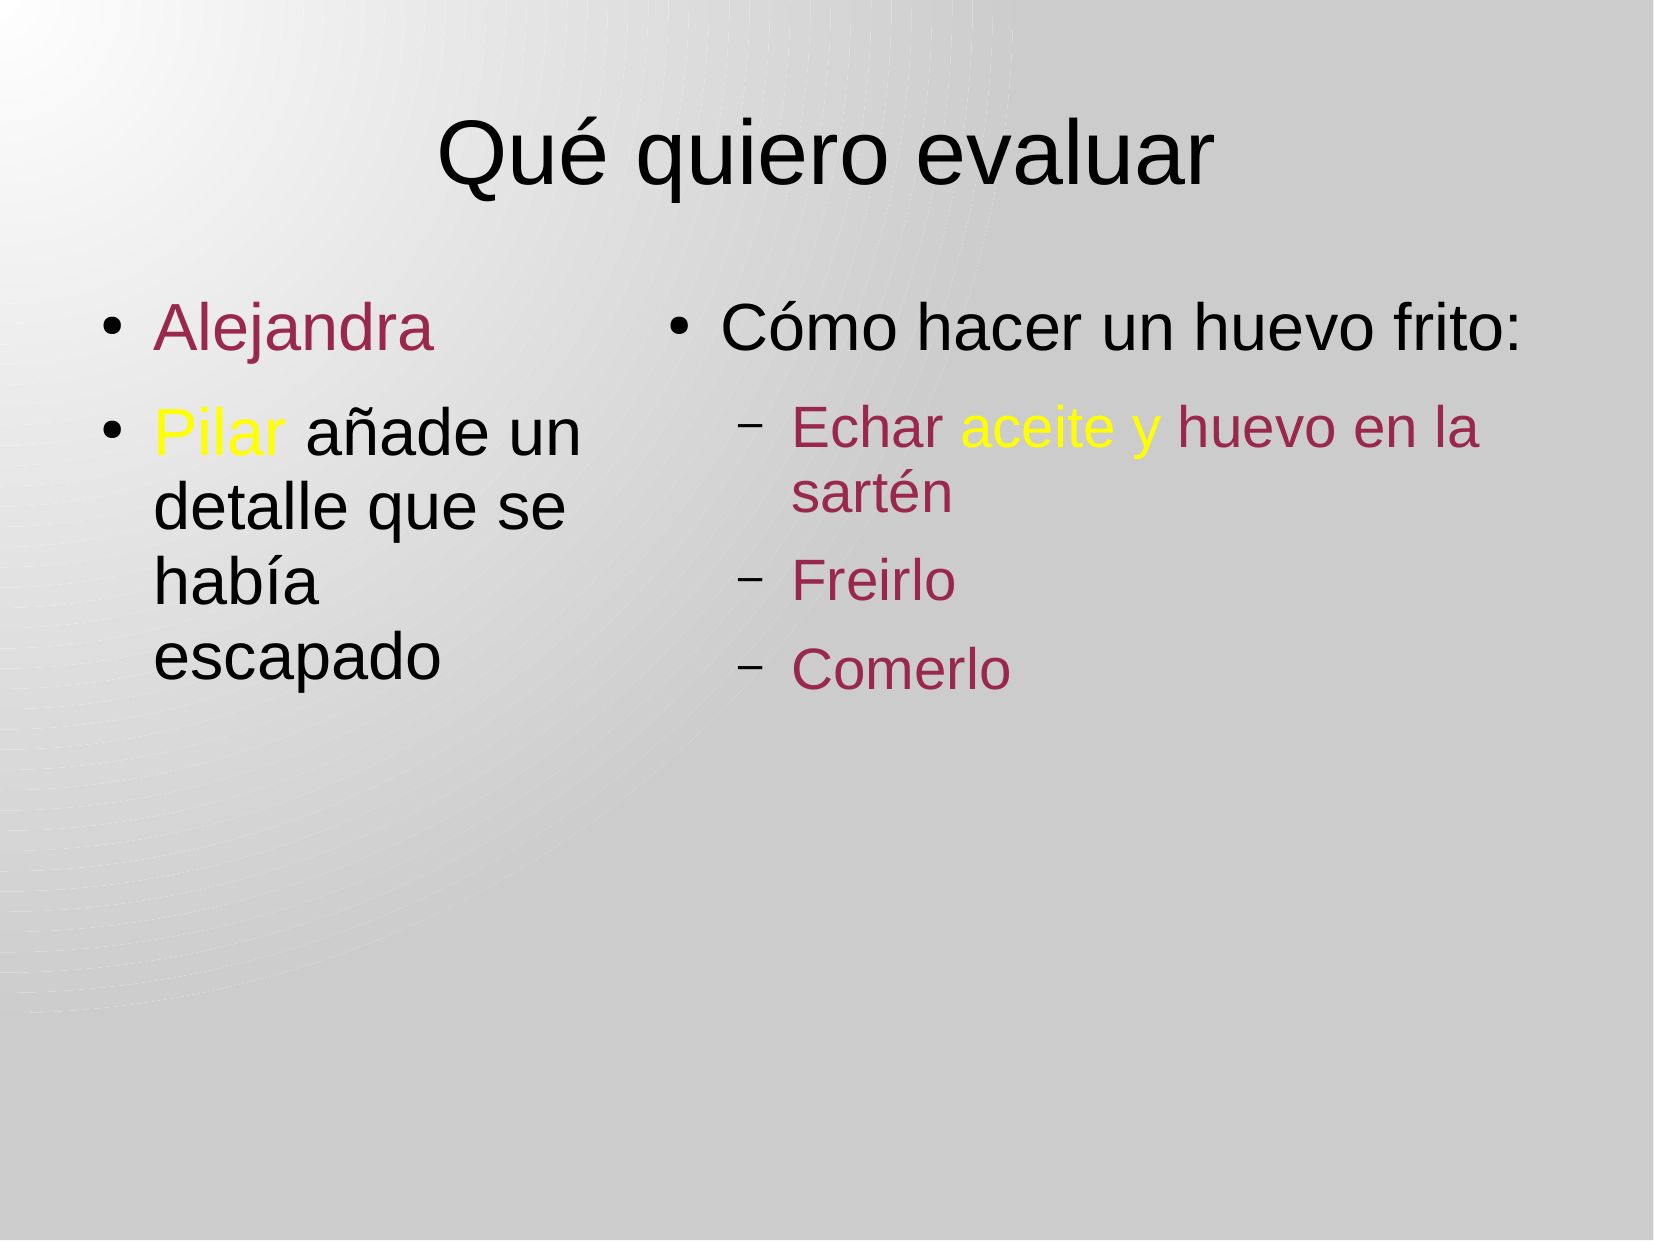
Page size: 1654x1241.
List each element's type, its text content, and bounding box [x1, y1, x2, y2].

list Alejandra Pilar añade un detalle que se había escapado [82, 290, 591, 1109]
title Qué quiero evaluar [82, 49, 1571, 257]
list Cómo hacer un huevo frito: Echar aceite y huevo en la sartén Freirlo Comerlo [649, 290, 1539, 1109]
